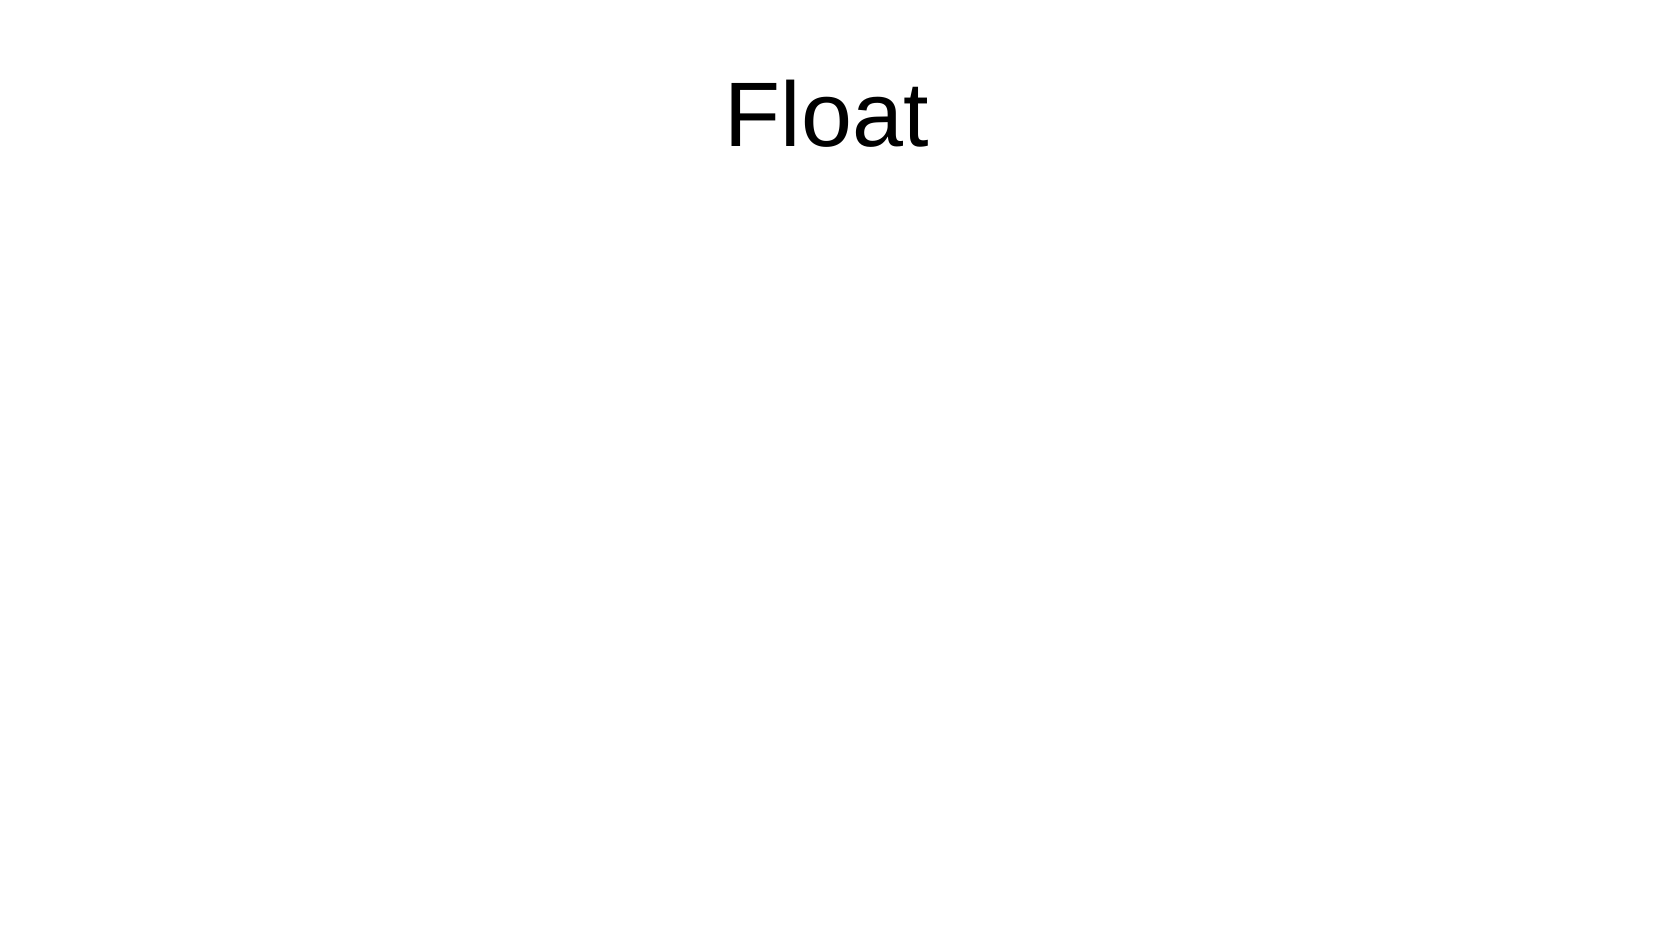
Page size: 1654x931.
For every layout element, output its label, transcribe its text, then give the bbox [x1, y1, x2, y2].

title Float [82, 37, 1571, 193]
